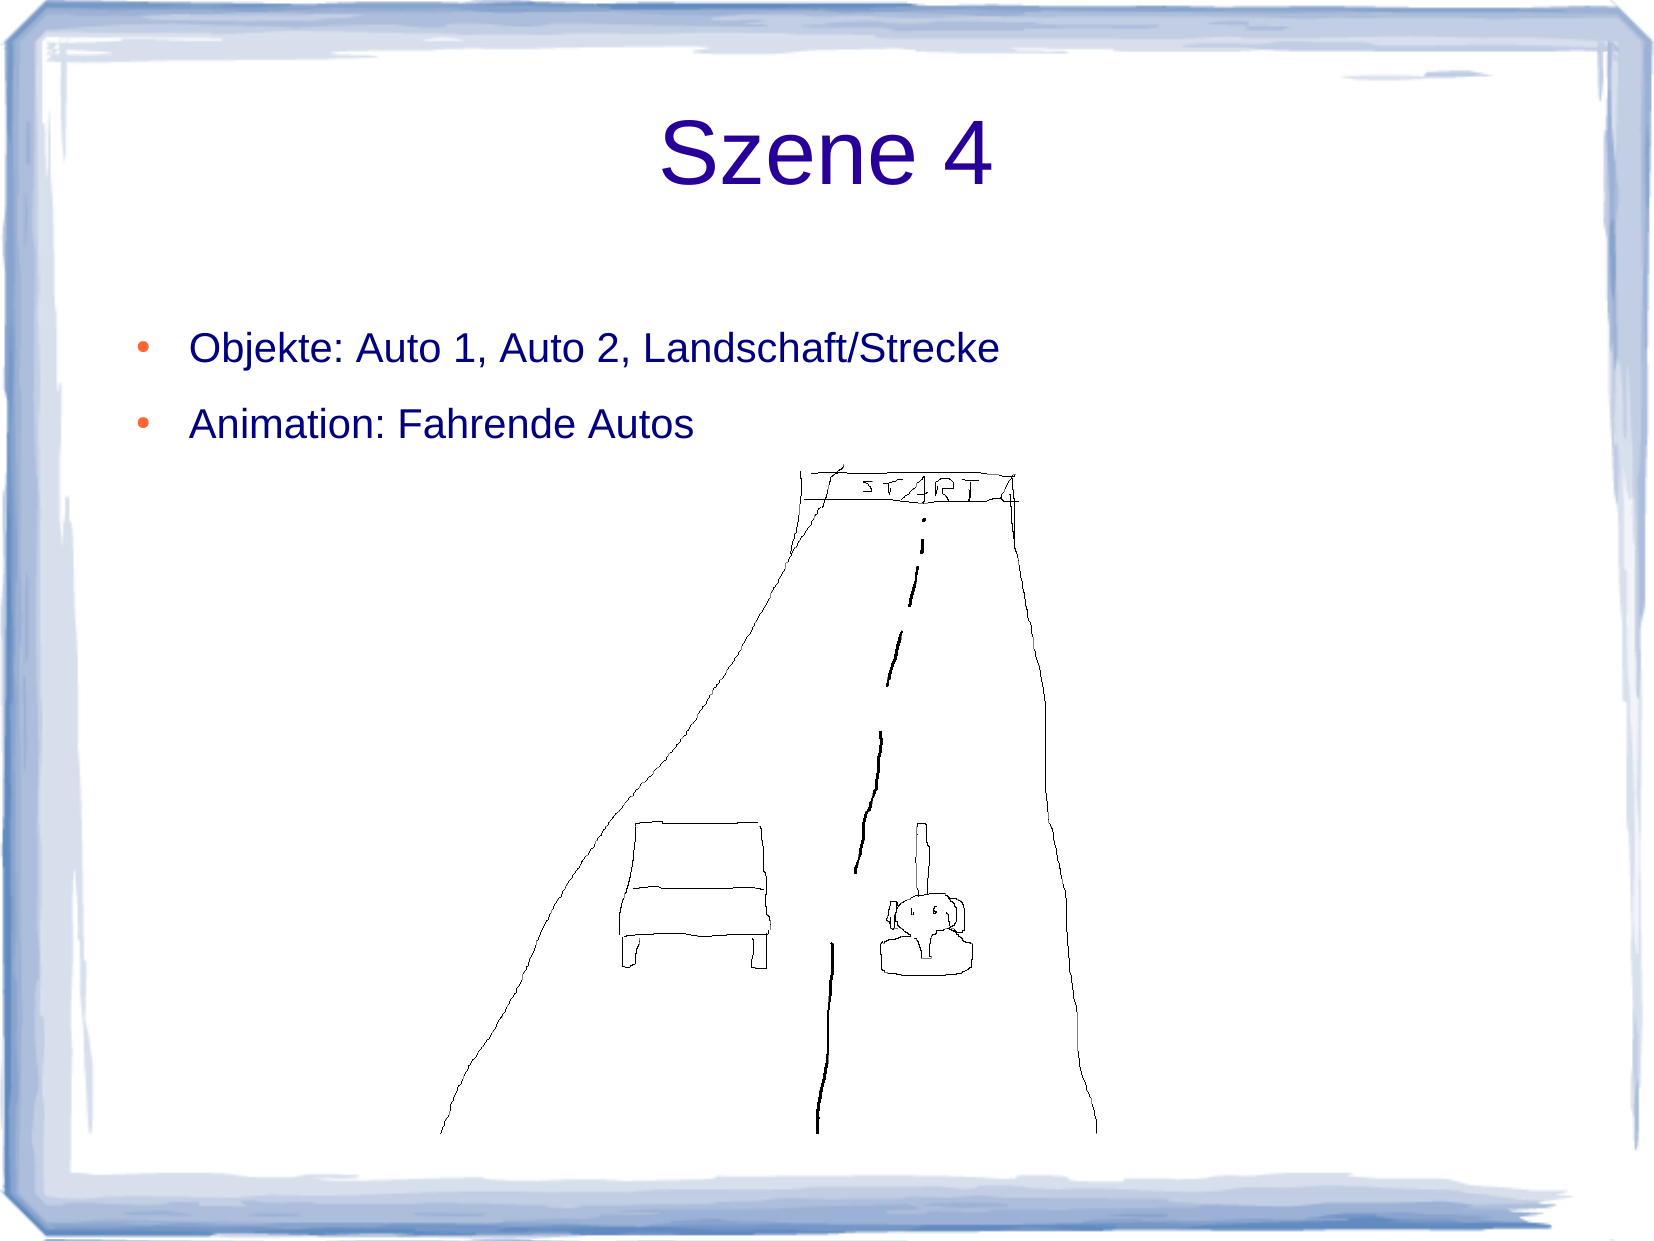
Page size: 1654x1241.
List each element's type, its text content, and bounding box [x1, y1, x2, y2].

picture [0, 0, 1654, 1241]
title Szene 4 [82, 49, 1571, 257]
list Objekte: Auto 1, Auto 2, Landschaft/Strecke Animation: Fahrende Autos [118, 324, 1571, 1004]
